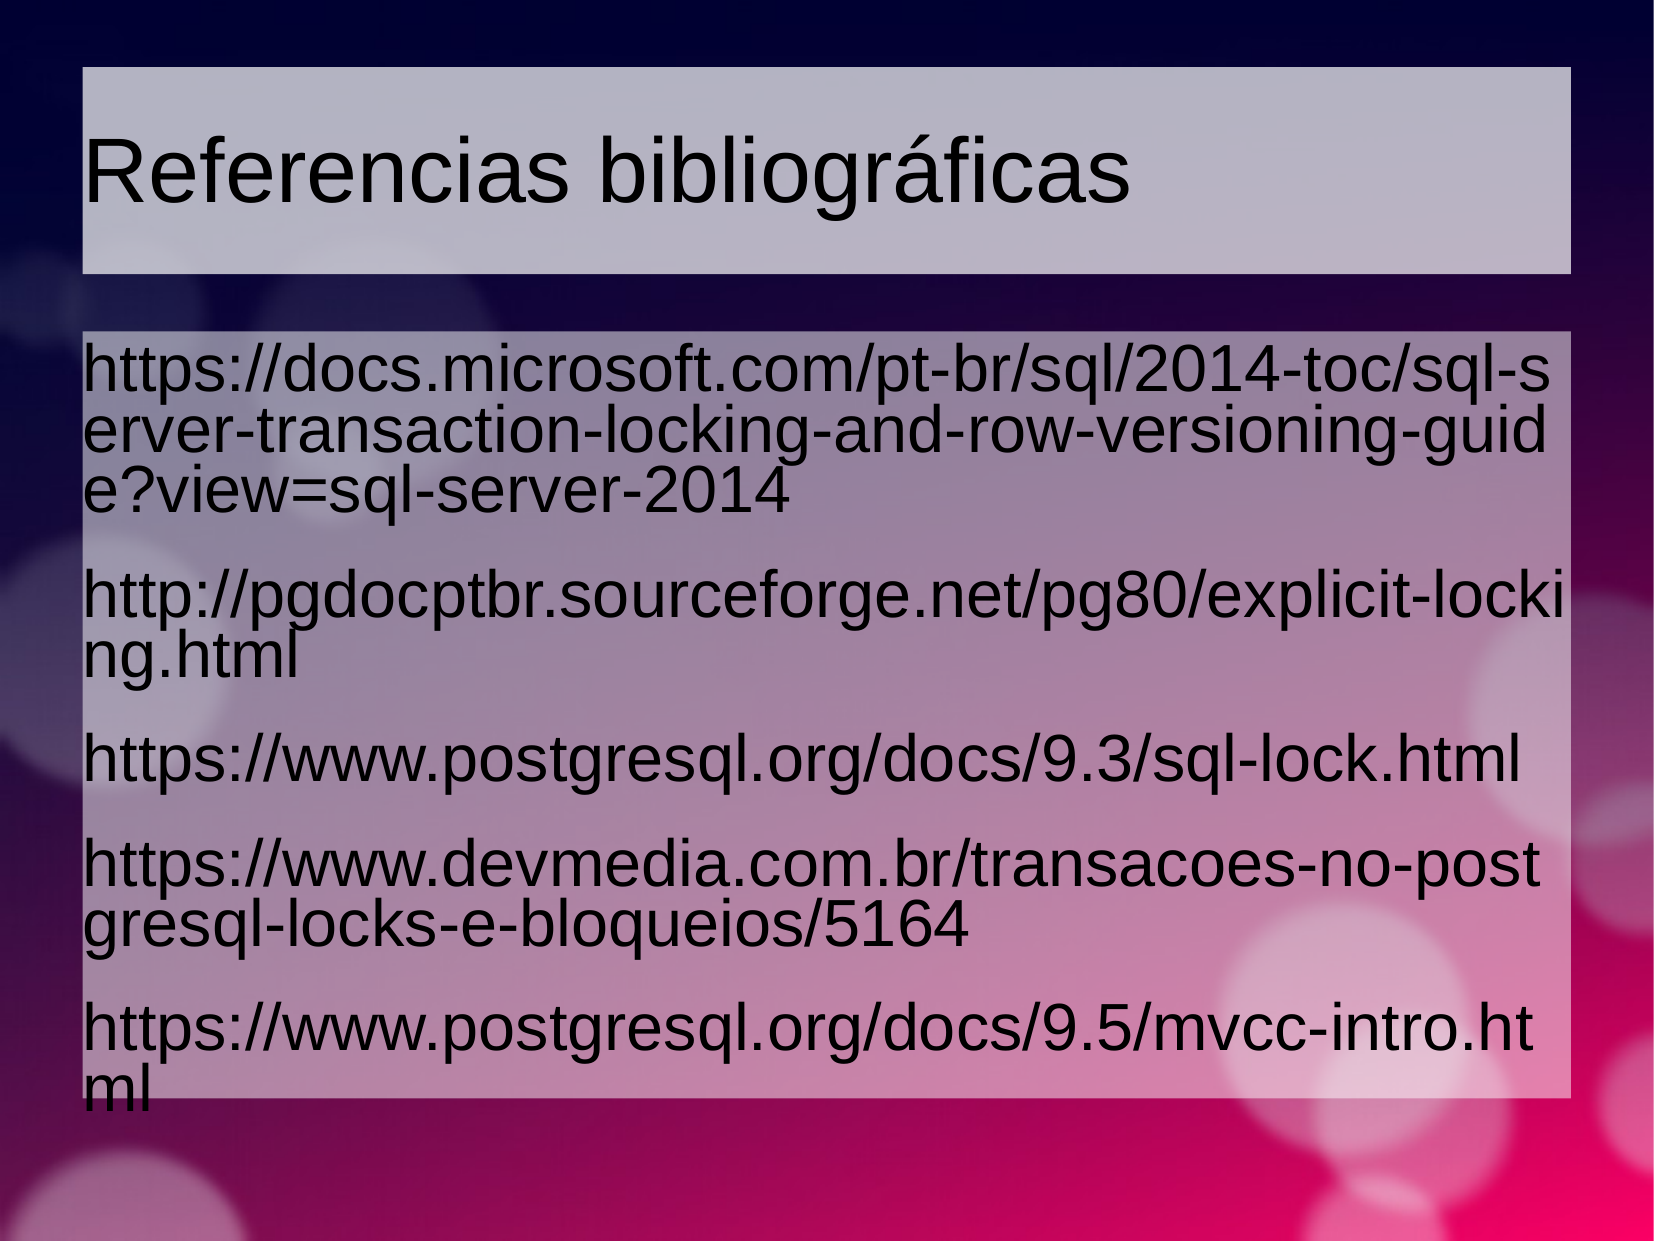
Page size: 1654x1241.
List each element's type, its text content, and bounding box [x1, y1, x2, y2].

title Referencias bibliográficas [82, 67, 1571, 275]
picture [0, 0, 1654, 1241]
list https://docs.microsoft.com/pt-br/sql/2014-toc/sql-server-transaction-locking-and-row-versioning-guide?view=sql-server-2014 http://pgdocptbr.sourceforge.net/pg80/explicit-locking.html https://www.postgresql.org/docs/9.3/sql-lock.html https://www.devmedia.com.br/transacoes-no-postgresql-locks-e-bloqueios/5164 https://www.postgresql.org/docs/9.5/mvcc-intro.html [82, 331, 1571, 1099]
